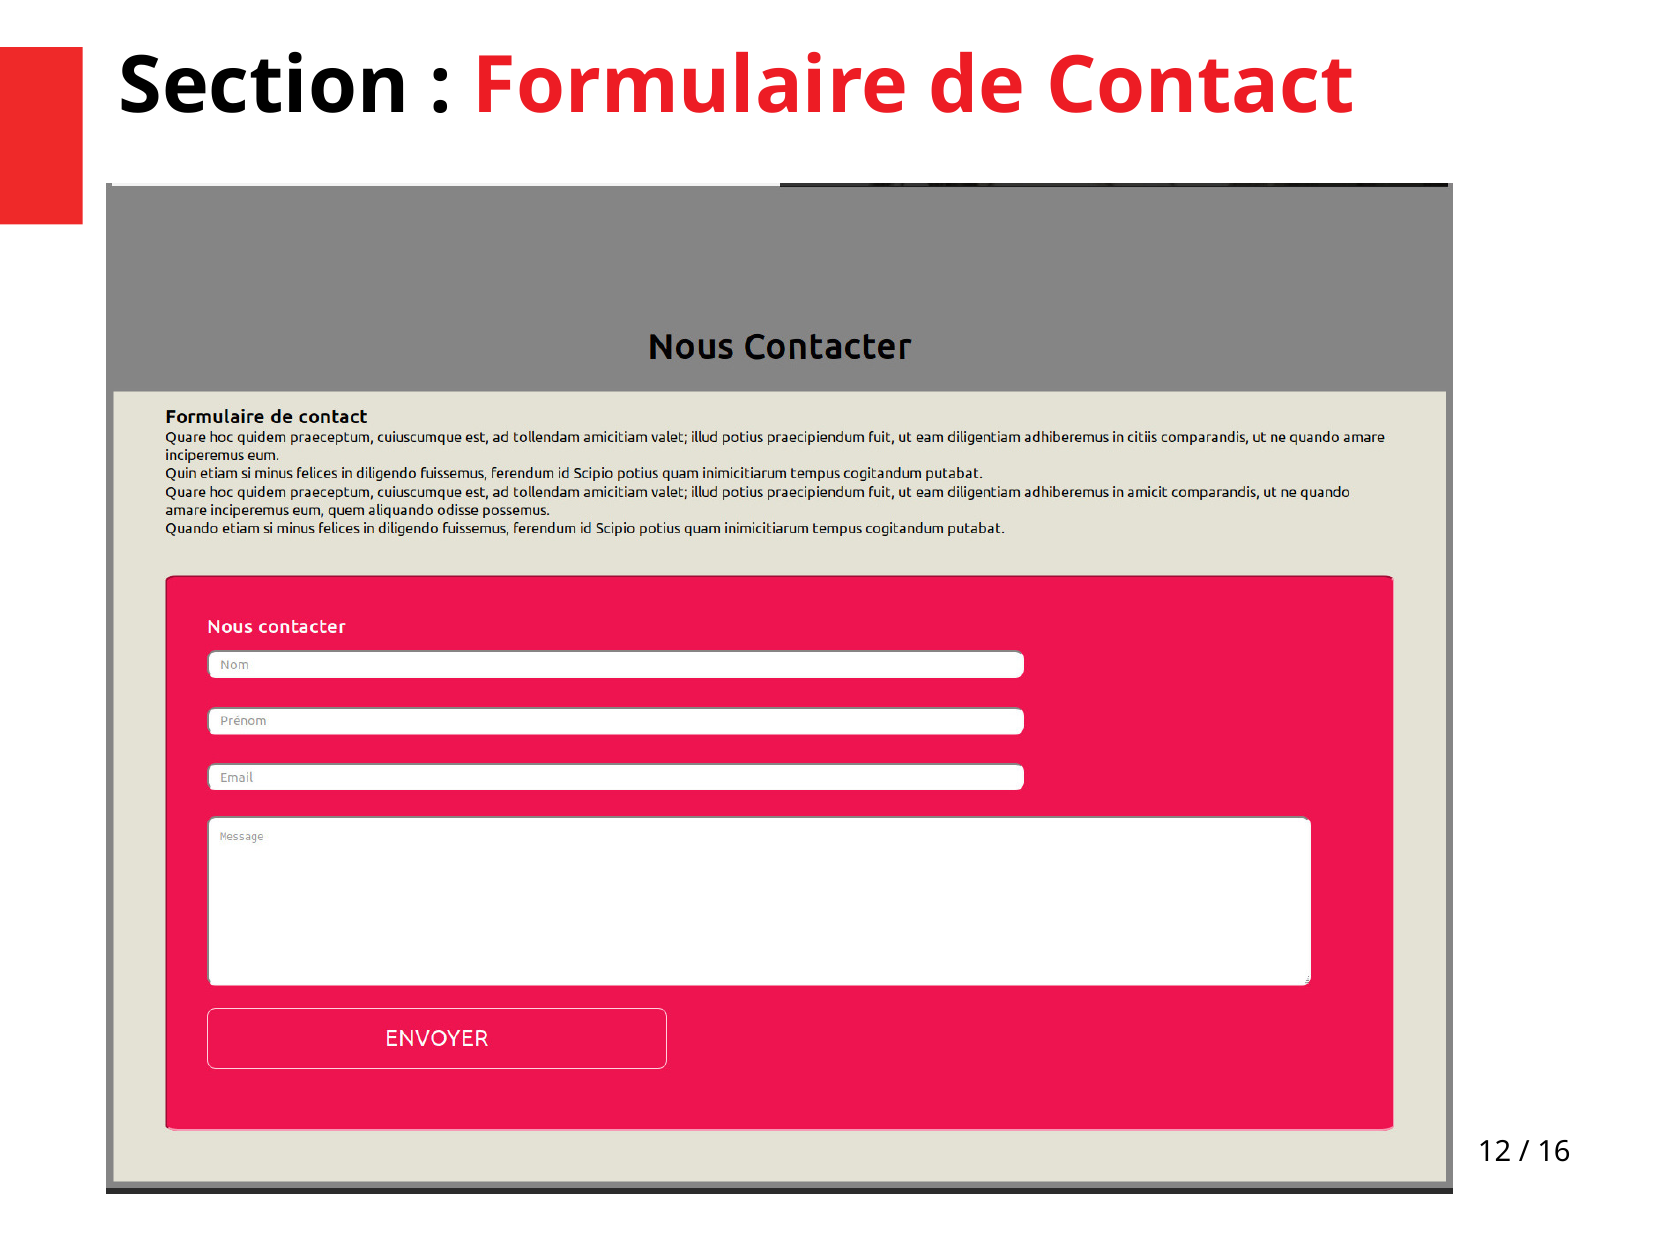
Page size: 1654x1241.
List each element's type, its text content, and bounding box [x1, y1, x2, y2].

picture [106, 183, 1453, 1194]
title Section : Formulaire de Contact [118, 35, 1571, 128]
